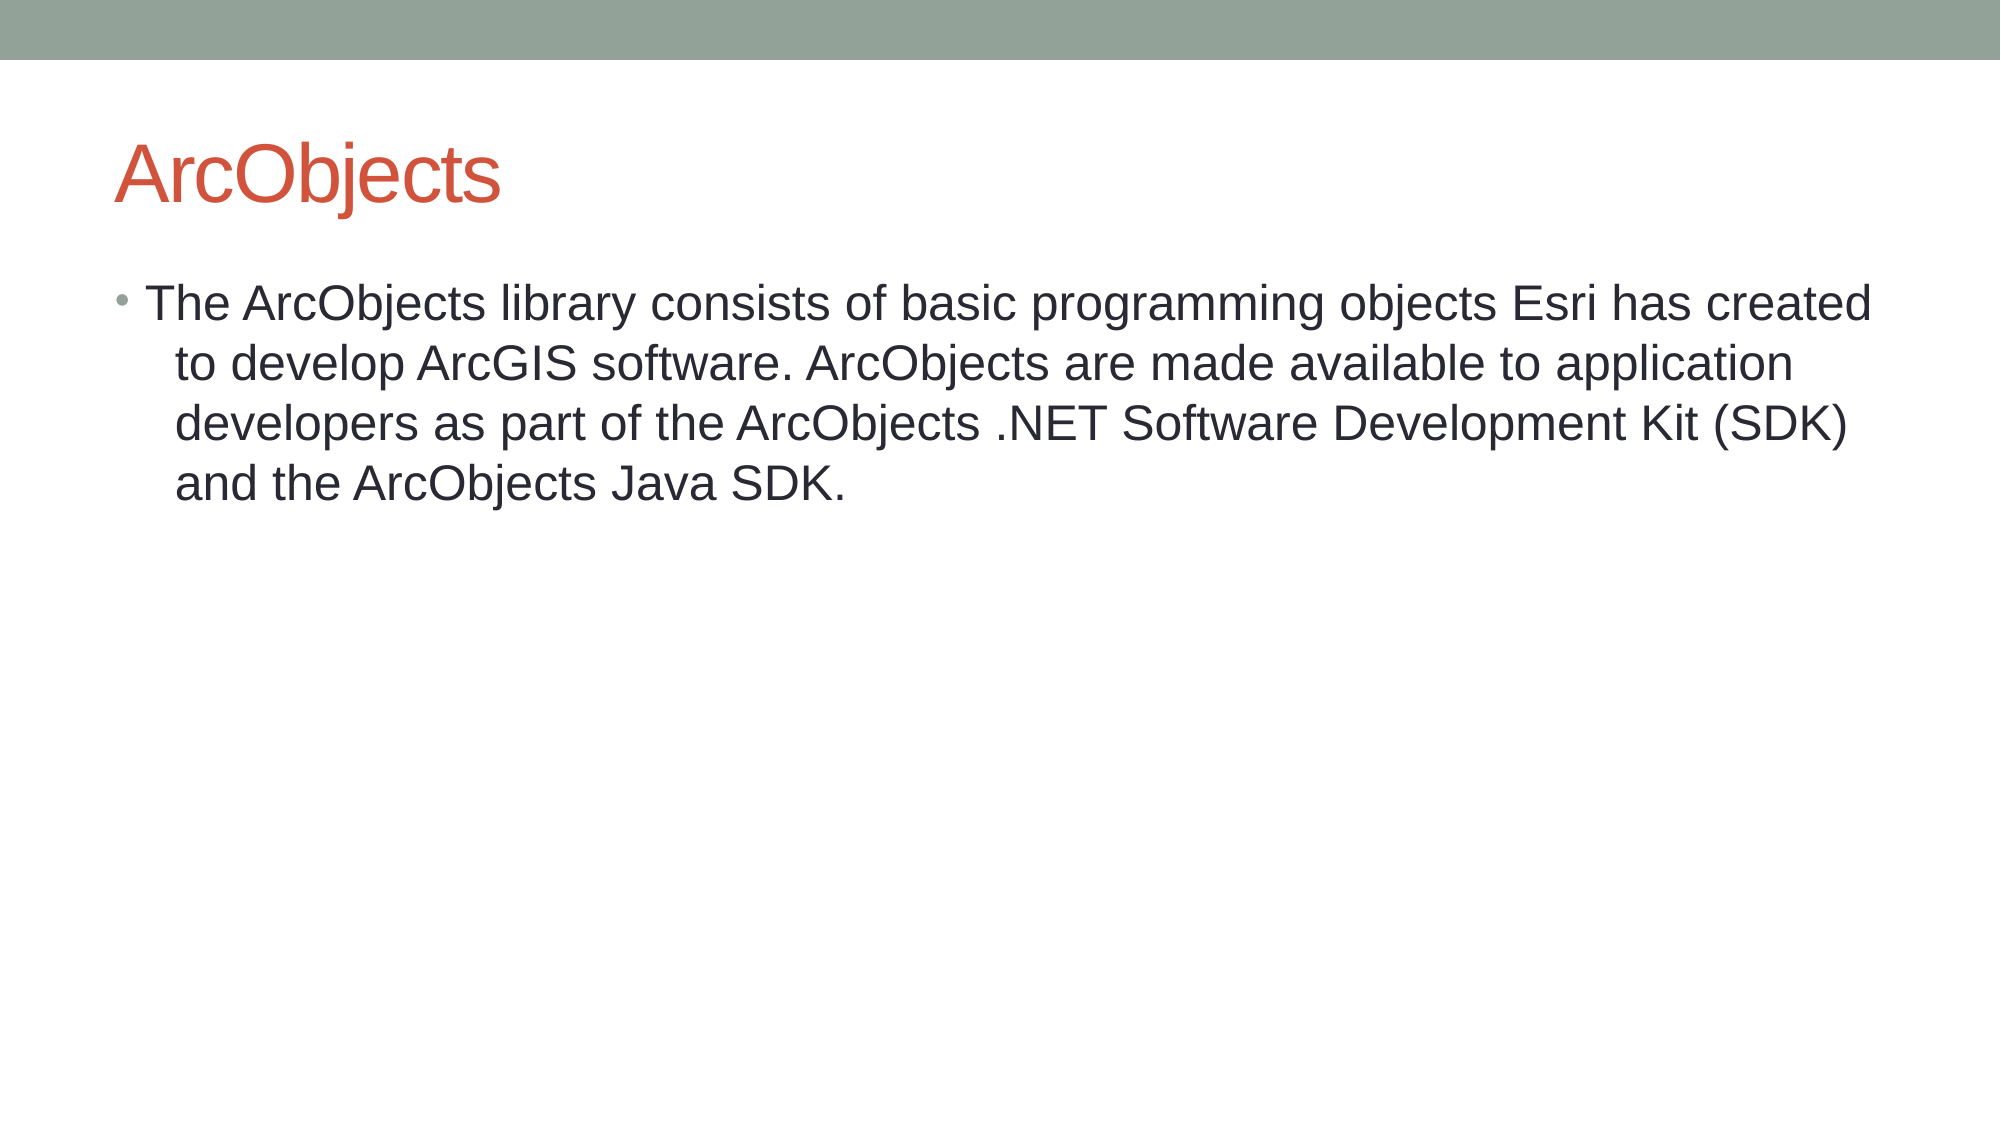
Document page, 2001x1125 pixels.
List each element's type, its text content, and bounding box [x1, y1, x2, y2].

title ArcObjects [99, 87, 1900, 251]
list The ArcObjects library consists of basic programming objects Esri has created to develop ArcGIS software. ArcObjects are made available to application developers as part of the ArcObjects .NET Software Development Kit (SDK) and the ArcObjects Java SDK. [99, 262, 1900, 1063]
